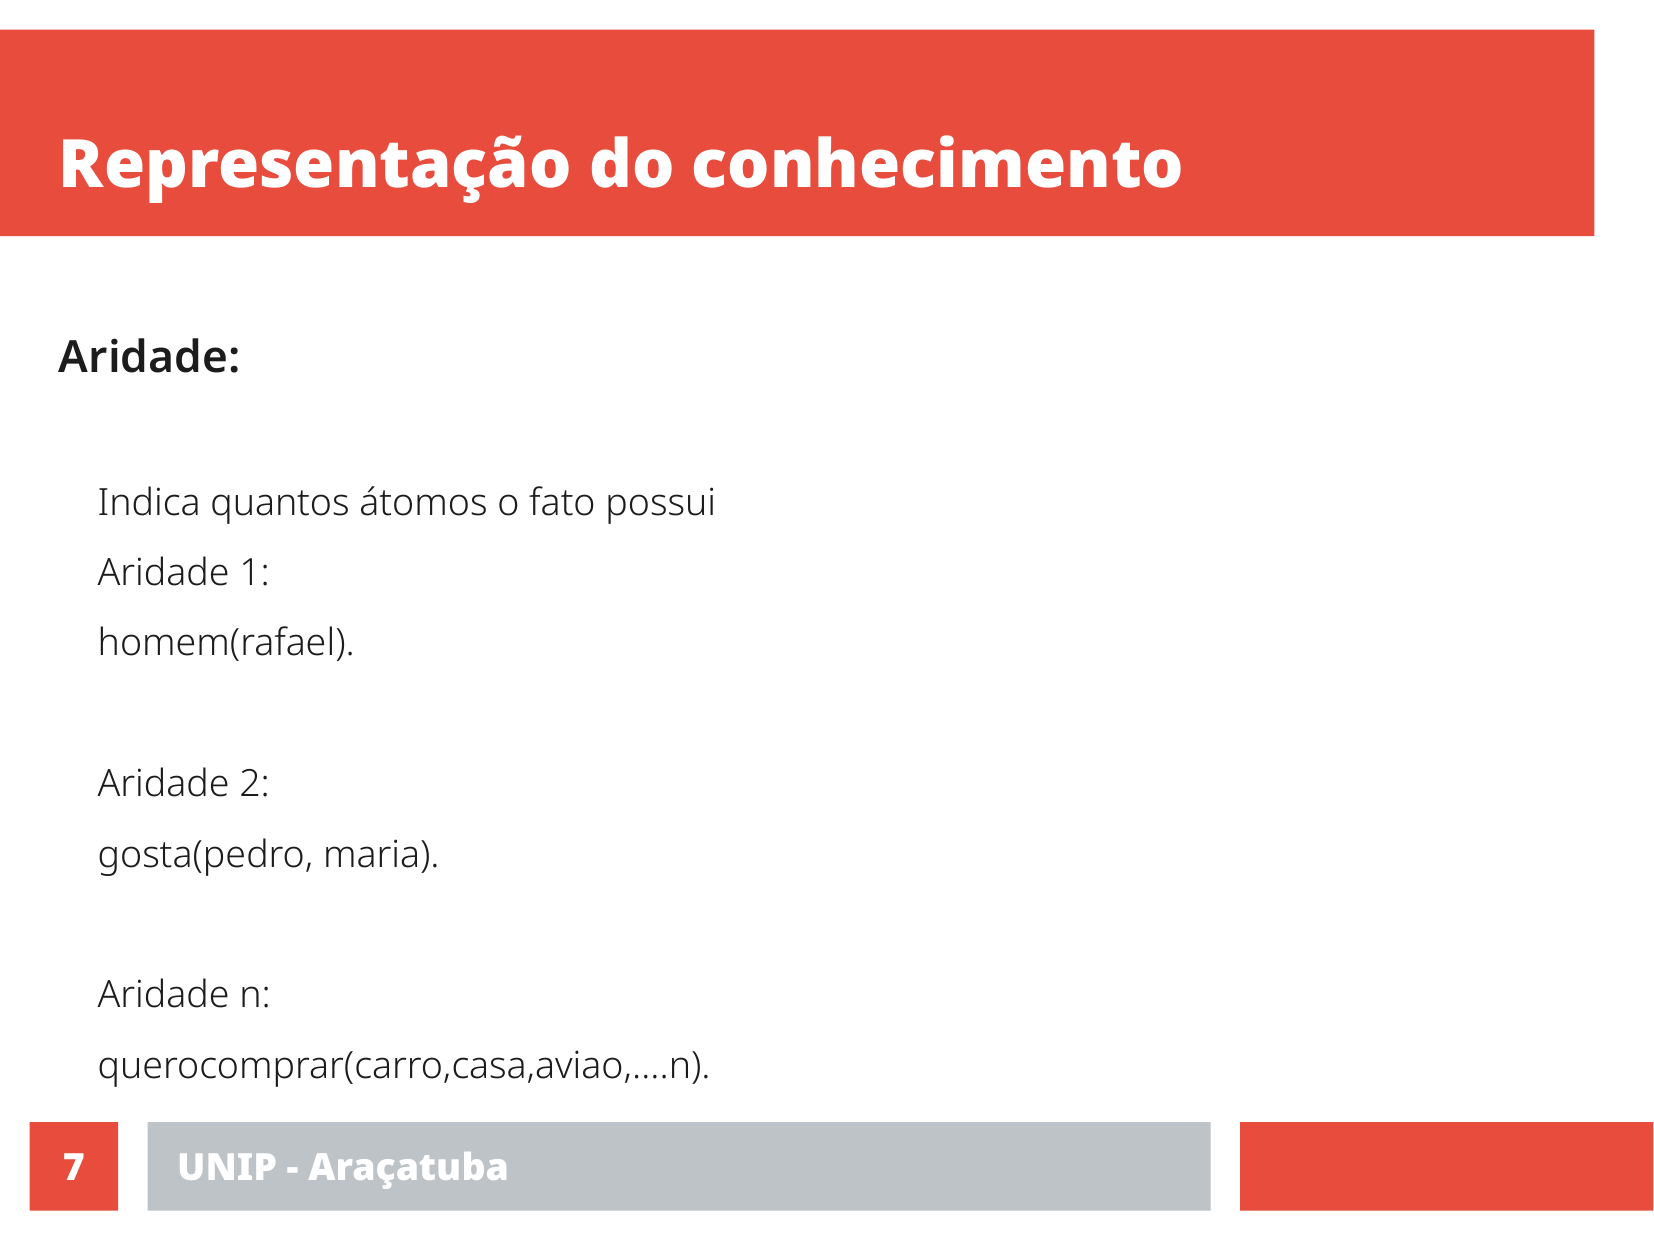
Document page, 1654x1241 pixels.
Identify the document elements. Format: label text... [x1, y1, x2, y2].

title Representação do conhecimento [59, 59, 1595, 207]
list Aridade: Indica quantos átomos o fato possui Aridade 1: homem(rafael). Aridade 2: gosta(pedro, maria). Aridade n: querocomprar(carro,casa,aviao,….n). [59, 324, 1565, 1093]
